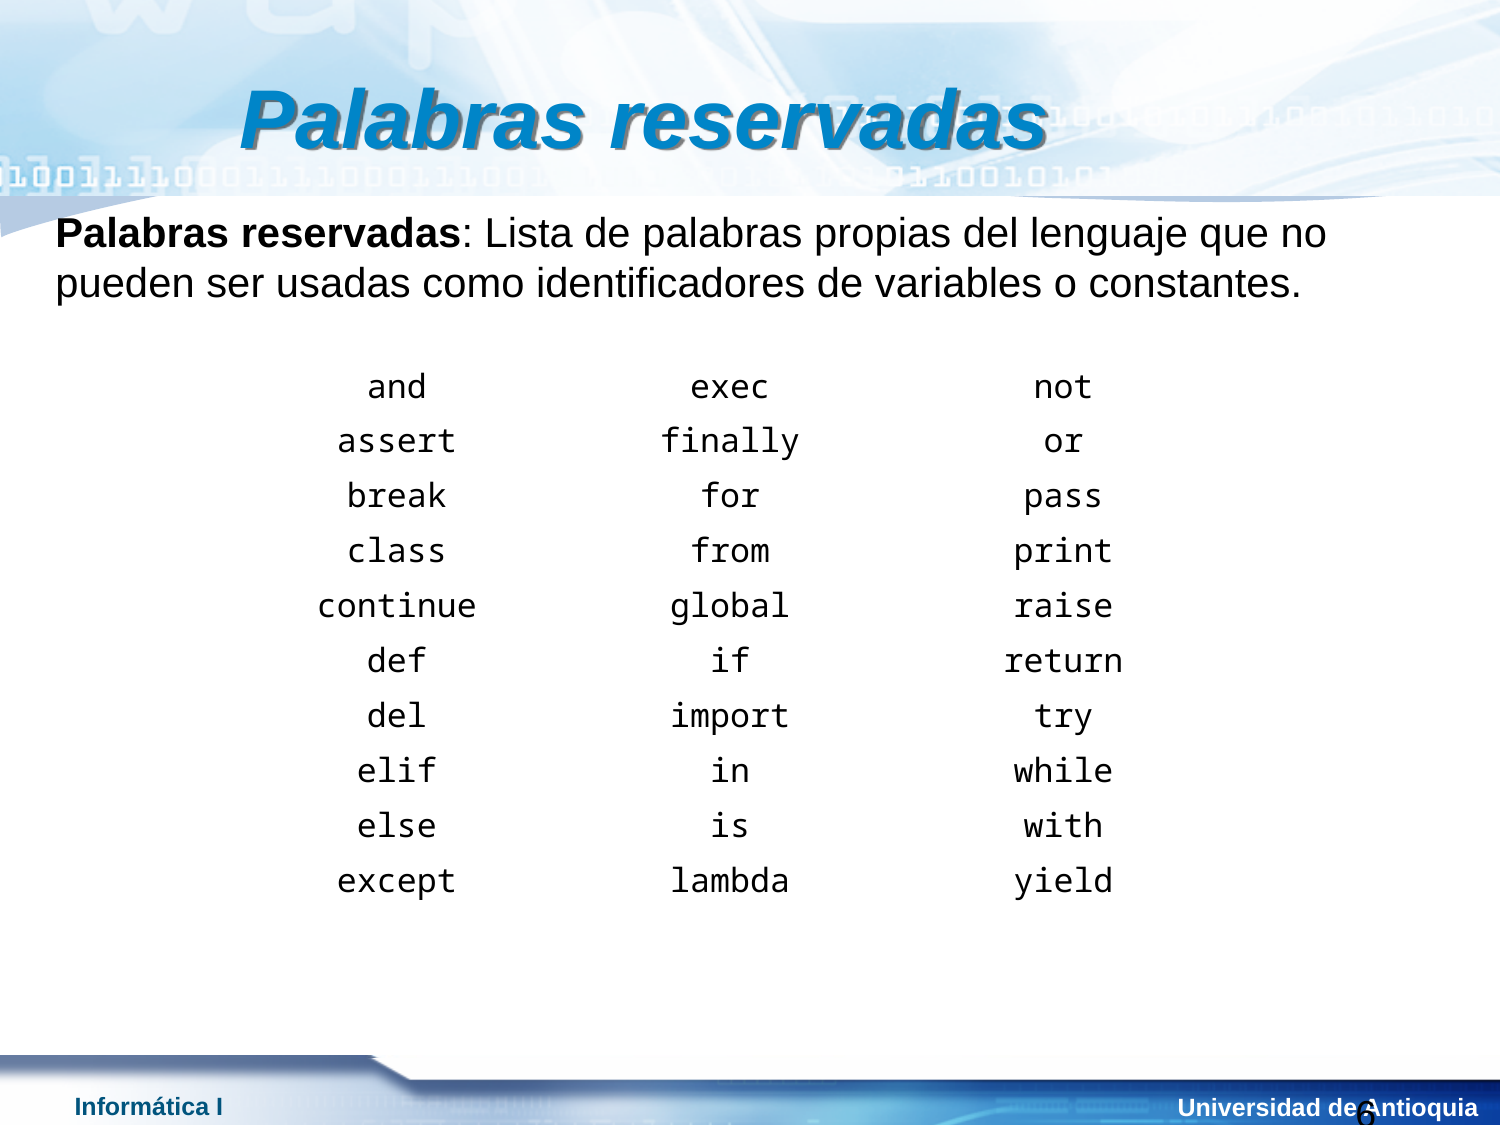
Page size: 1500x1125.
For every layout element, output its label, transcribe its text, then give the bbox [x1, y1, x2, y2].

table_cell break [231, 466, 563, 519]
picture [0, 0, 1500, 196]
table_cell elif [231, 741, 563, 794]
table_cell raise [898, 576, 1229, 629]
table_cell lambda [564, 851, 896, 904]
table_cell print [898, 521, 1229, 574]
table_cell def [231, 631, 563, 684]
table_cell assert [231, 411, 563, 464]
table_cell pass [898, 466, 1229, 519]
picture [1332, 1105, 1337, 1114]
table_cell finally [564, 411, 896, 464]
table_cell continue [231, 576, 563, 629]
table_cell del [231, 686, 563, 739]
table_cell class [231, 521, 563, 574]
slide_number <número> [1340, 1082, 1500, 1125]
table_cell return [898, 631, 1229, 684]
table_header and [231, 356, 563, 409]
table_cell in [564, 741, 896, 794]
table_cell while [898, 741, 1229, 794]
title Palabras reservadas [224, 57, 1438, 150]
table_cell yield [898, 851, 1229, 904]
table_cell except [231, 851, 563, 904]
table_cell is [564, 796, 896, 849]
table_cell else [231, 796, 563, 849]
text_box Palabras reservadas: Lista de palabras propias del lenguaje que no pueden ser usadas como identificadores de variables o constantes. [40, 198, 1459, 314]
table_cell with [898, 796, 1229, 849]
table_header exec [564, 356, 896, 409]
table_cell import [564, 686, 896, 739]
table_header not [898, 356, 1229, 409]
table_cell for [564, 466, 896, 519]
table_cell or [898, 411, 1229, 464]
table_cell try [898, 686, 1229, 739]
table_cell if [564, 631, 896, 684]
picture [0, 1055, 1500, 1125]
table_cell from [564, 521, 896, 574]
table_cell global [564, 576, 896, 629]
